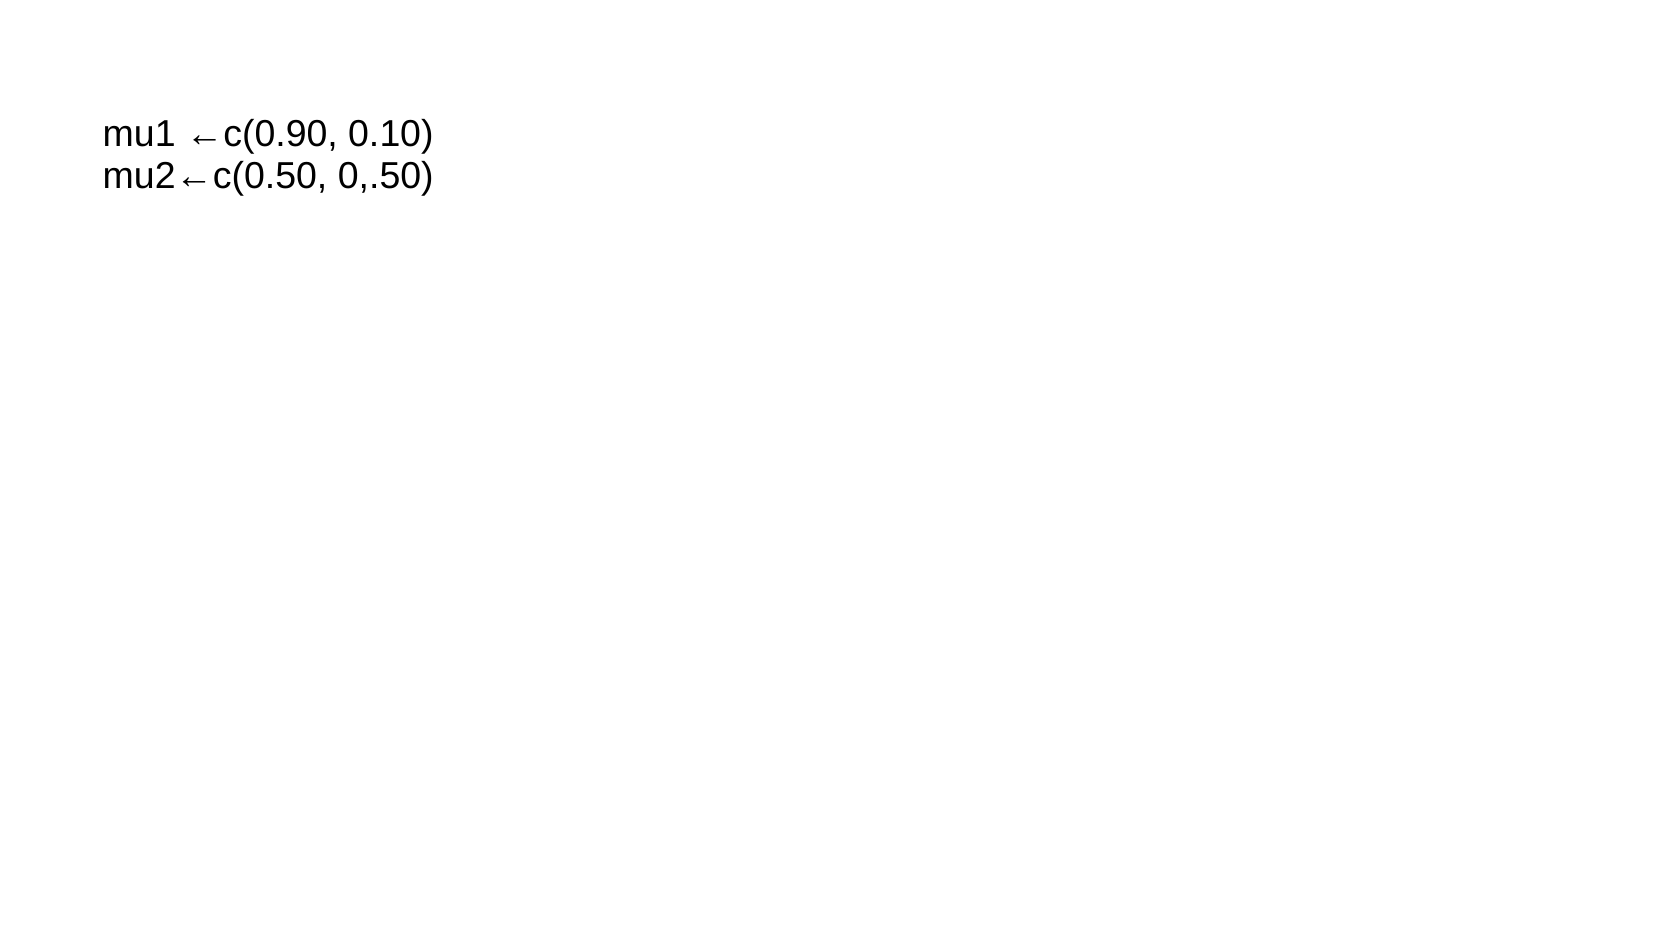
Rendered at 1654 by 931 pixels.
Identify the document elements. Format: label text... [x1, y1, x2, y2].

text_box mu1 ←c(0.90, 0.10) mu2←c(0.50, 0,.50) [87, 105, 616, 246]
